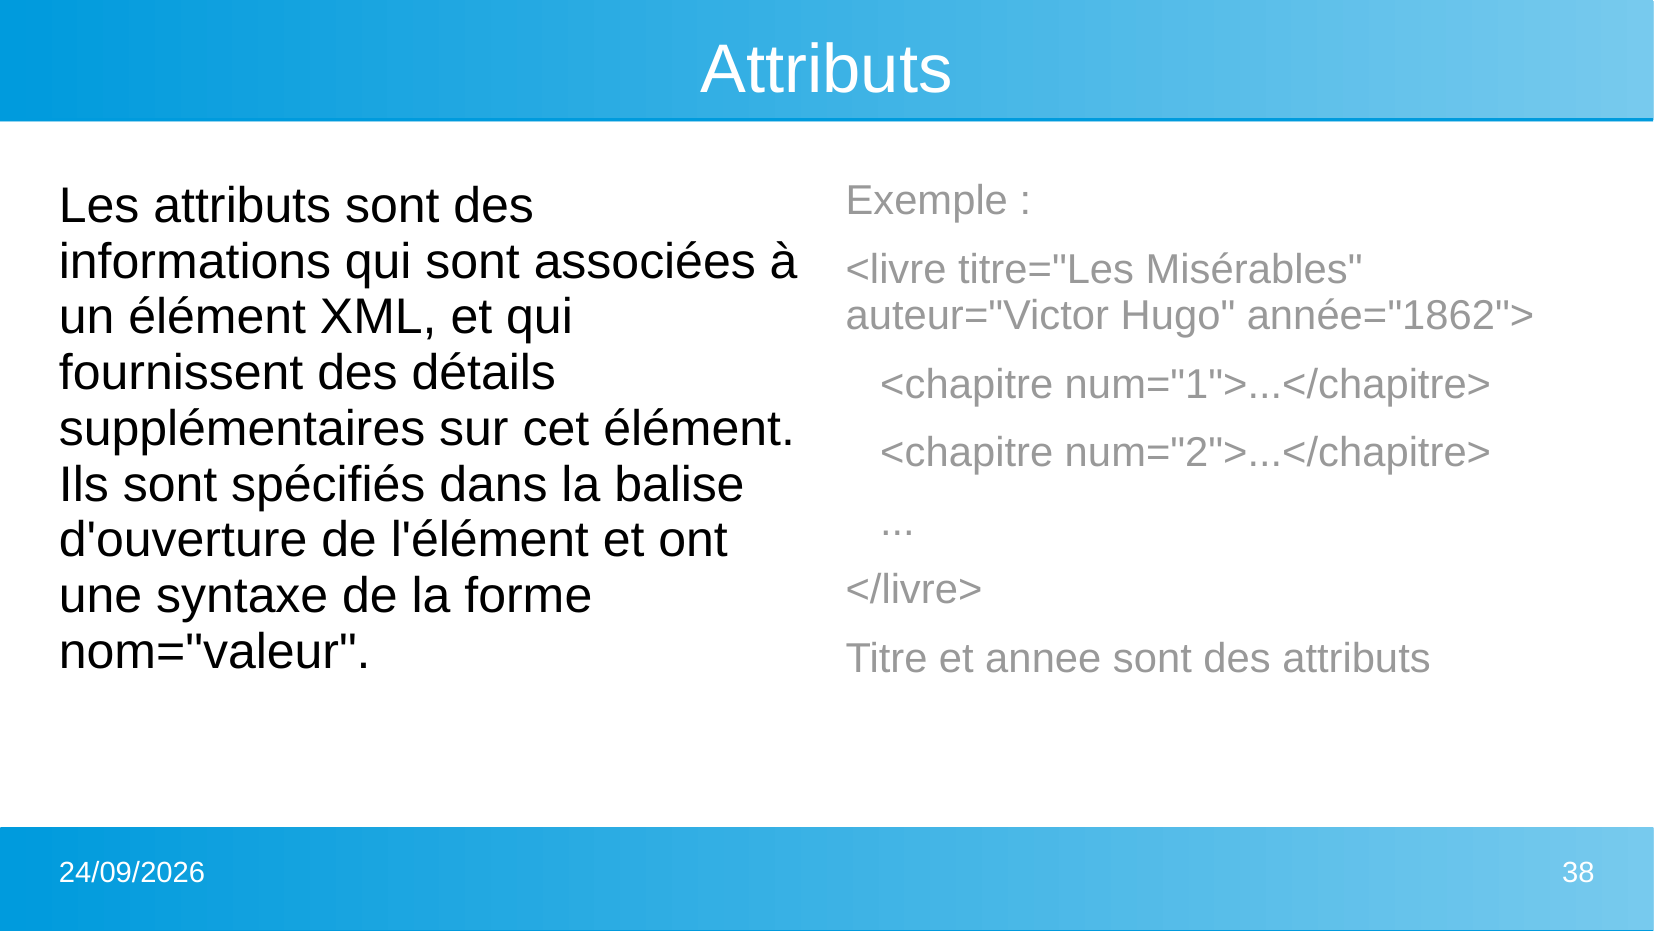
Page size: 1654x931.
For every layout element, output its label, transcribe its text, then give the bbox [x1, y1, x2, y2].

title Attributs [58, 29, 1595, 108]
list Les attributs sont des informations qui sont associées à un élément XML, et qui fournissent des détails supplémentaires sur cet élément. Ils sont spécifiés dans la balise d'ouverture de l'élément et ont une syntaxe de la forme nom="valeur". [58, 177, 809, 768]
list Exemple : <livre titre="Les Misérables" auteur="Victor Hugo" année="1862"> <chapitre num="1">...</chapitre> <chapitre num="2">...</chapitre> ... </livre> Titre et annee sont des attributs [845, 177, 1595, 768]
